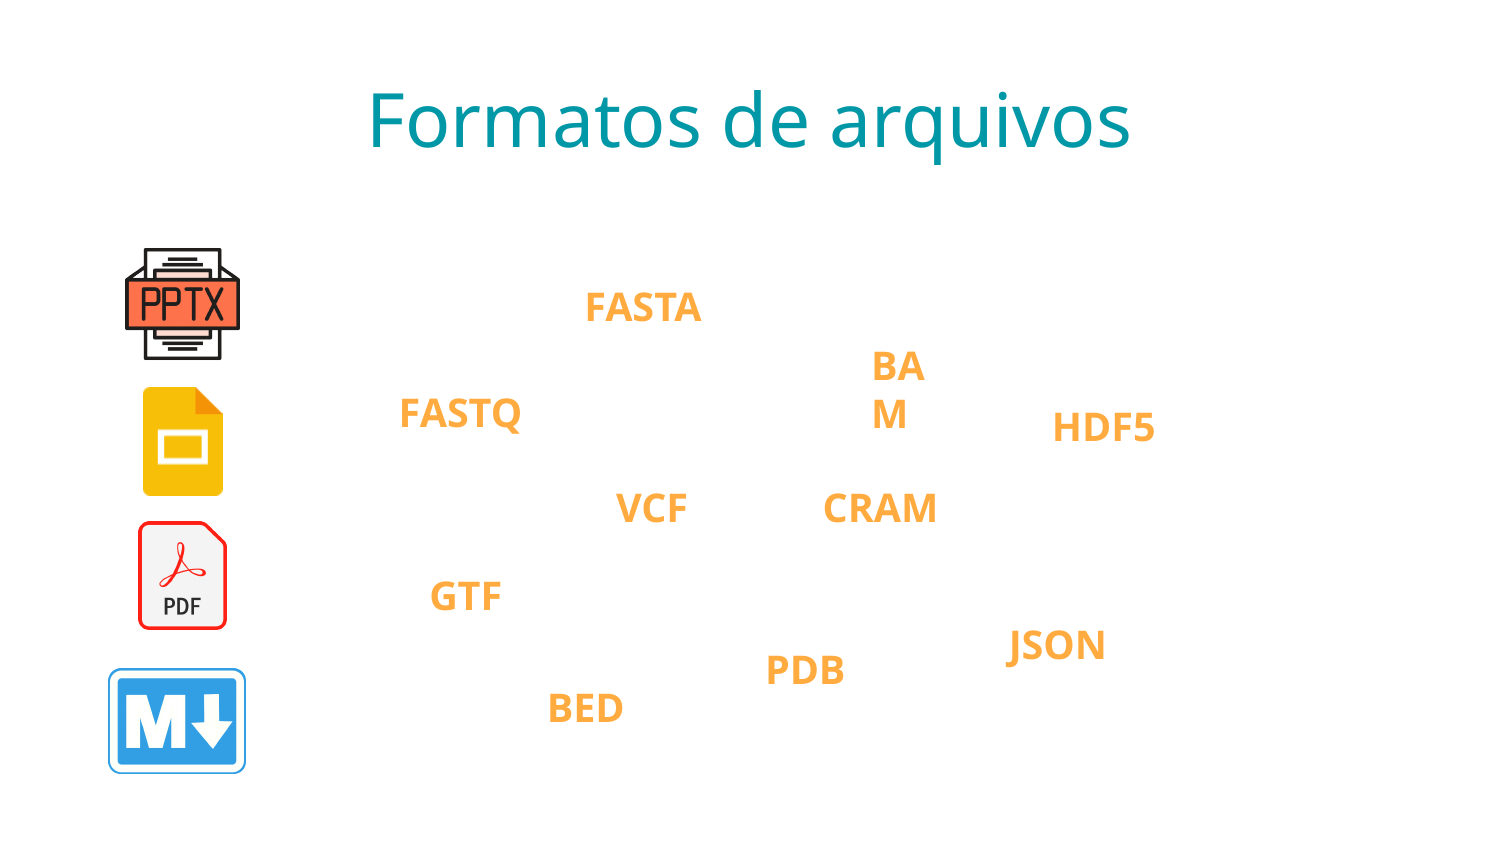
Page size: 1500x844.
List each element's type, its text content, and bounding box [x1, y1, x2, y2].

picture [108, 668, 246, 774]
text_box GTF [414, 556, 552, 630]
text_box BED [531, 668, 700, 743]
text_box HDF5 [1036, 387, 1205, 461]
text_box FASTQ [383, 372, 552, 447]
text_box FASTA [569, 267, 738, 341]
text_box CRAM [807, 467, 976, 542]
title Formatos de arquivos [51, 48, 1449, 187]
picture [138, 521, 227, 630]
text_box BAM [856, 326, 971, 401]
text_box JSON [993, 605, 1162, 679]
text_box PDB [749, 630, 918, 704]
text_box VCF [601, 467, 706, 542]
picture [143, 387, 223, 497]
picture [125, 246, 240, 362]
